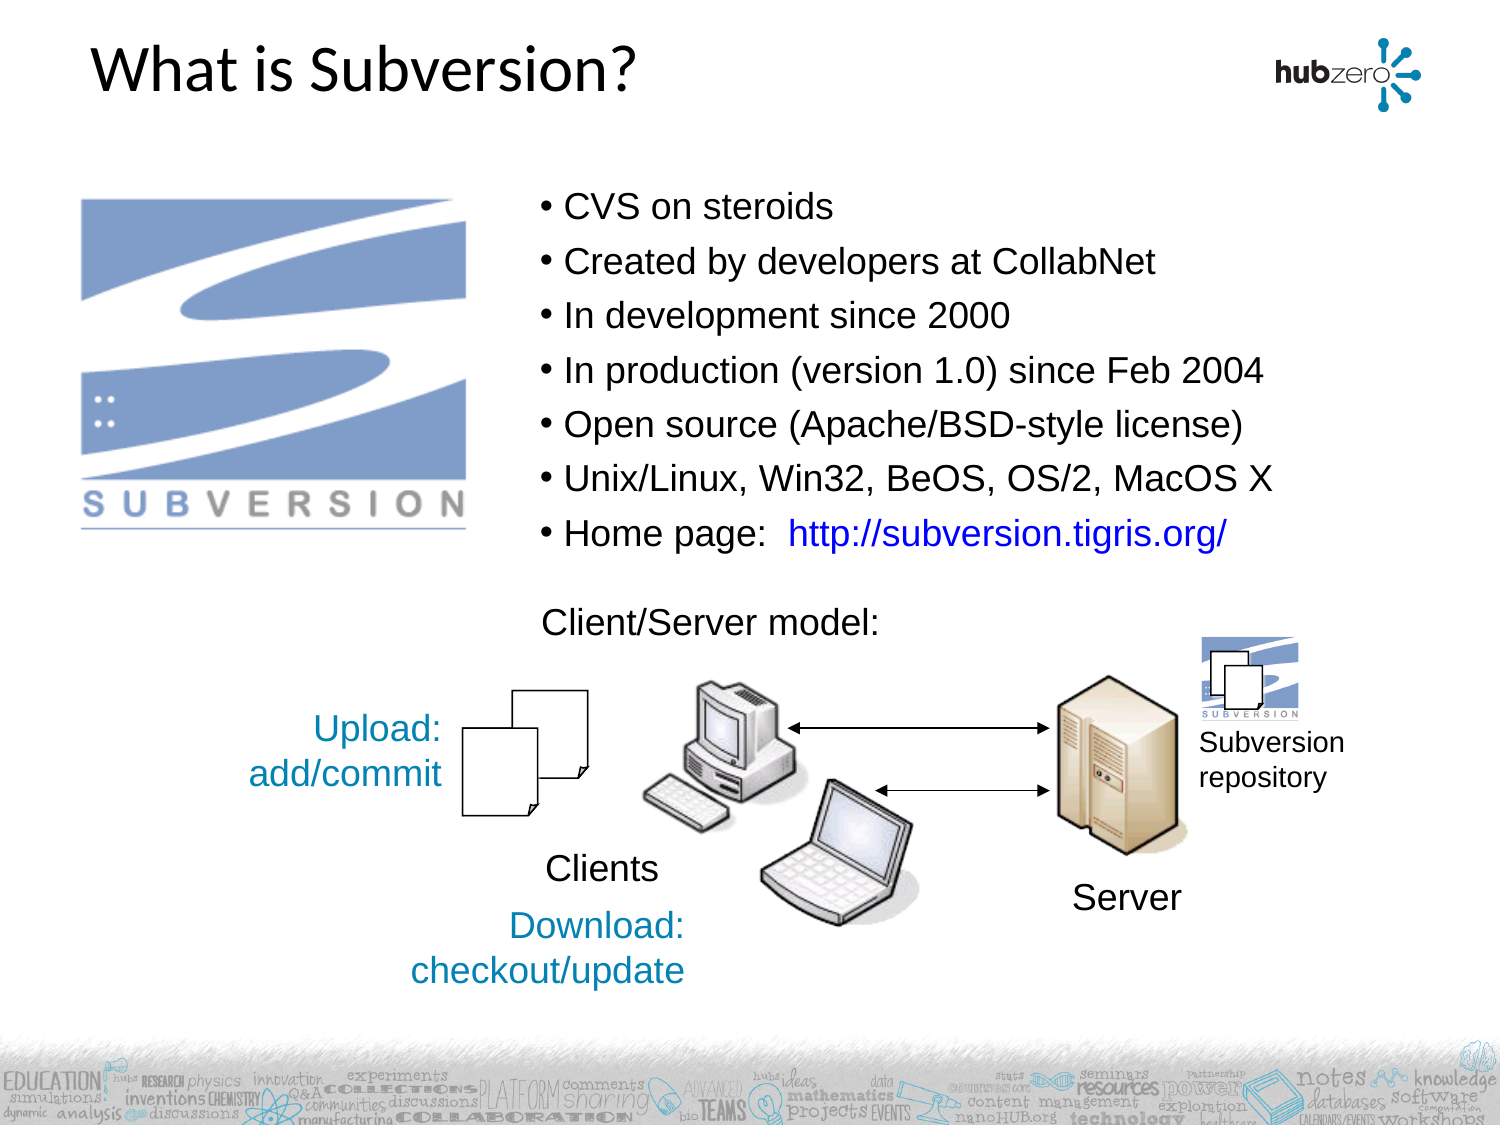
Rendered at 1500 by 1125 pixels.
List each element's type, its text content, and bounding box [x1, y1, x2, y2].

picture [639, 665, 932, 936]
text_box Server [1057, 865, 1198, 927]
picture [1050, 635, 1300, 866]
text_box CVS on steroids Created by developers at CollabNet In development since 2000 In production (version 1.0) since Feb 2004 Open source (Apache/BSD-style license) Unix/Linux, Win32, BeOS, OS/2, MacOS X Home page: http://subversion.tigris.org/ [525, 174, 1289, 562]
text_box What is Subversion? [75, 12, 1249, 118]
picture [0, 1034, 1500, 1125]
text_box Clients [530, 835, 675, 893]
text_box Client/Server model: [526, 590, 896, 652]
picture [75, 192, 474, 536]
text_box Upload: add/commit [233, 696, 457, 803]
picture [1272, 35, 1424, 115]
text_box [462, 690, 588, 816]
text_box [1210, 651, 1263, 710]
text_box Download: checkout/update [395, 893, 701, 1000]
text_box Subversion repository [1184, 715, 1361, 801]
